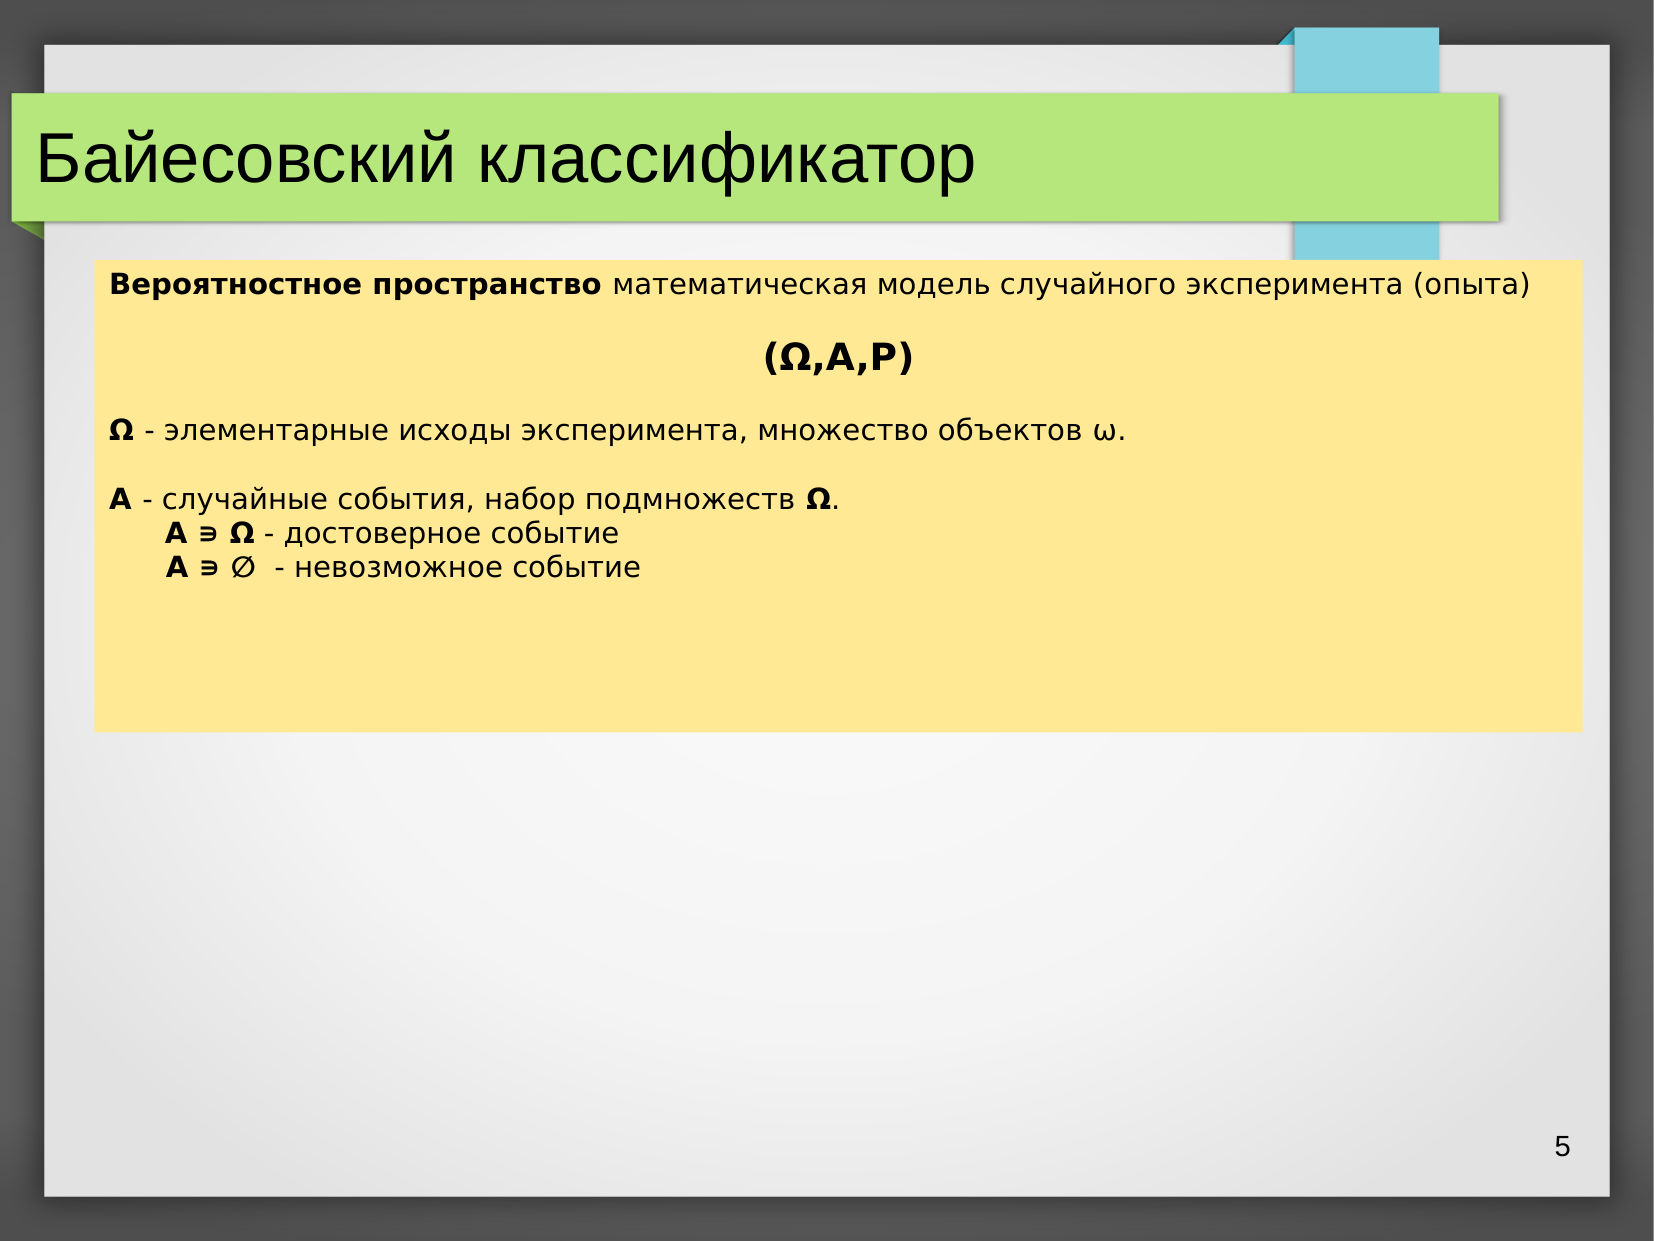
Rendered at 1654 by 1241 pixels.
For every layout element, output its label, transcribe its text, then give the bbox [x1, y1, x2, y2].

text_box Вероятностное пространство математическая модель случайного эксперимента (опыта) (Ω,A,P) Ω - элементарные исходы эксперимента, множество объектов ω. A - случайные события, набор подмножеств Ω. A ∍ Ω - достоверное событие A ∍ ∅ - невозможное событие [94, 259, 1583, 733]
picture [0, 0, 1654, 1241]
title Байесовский классификатор [35, 118, 1489, 199]
